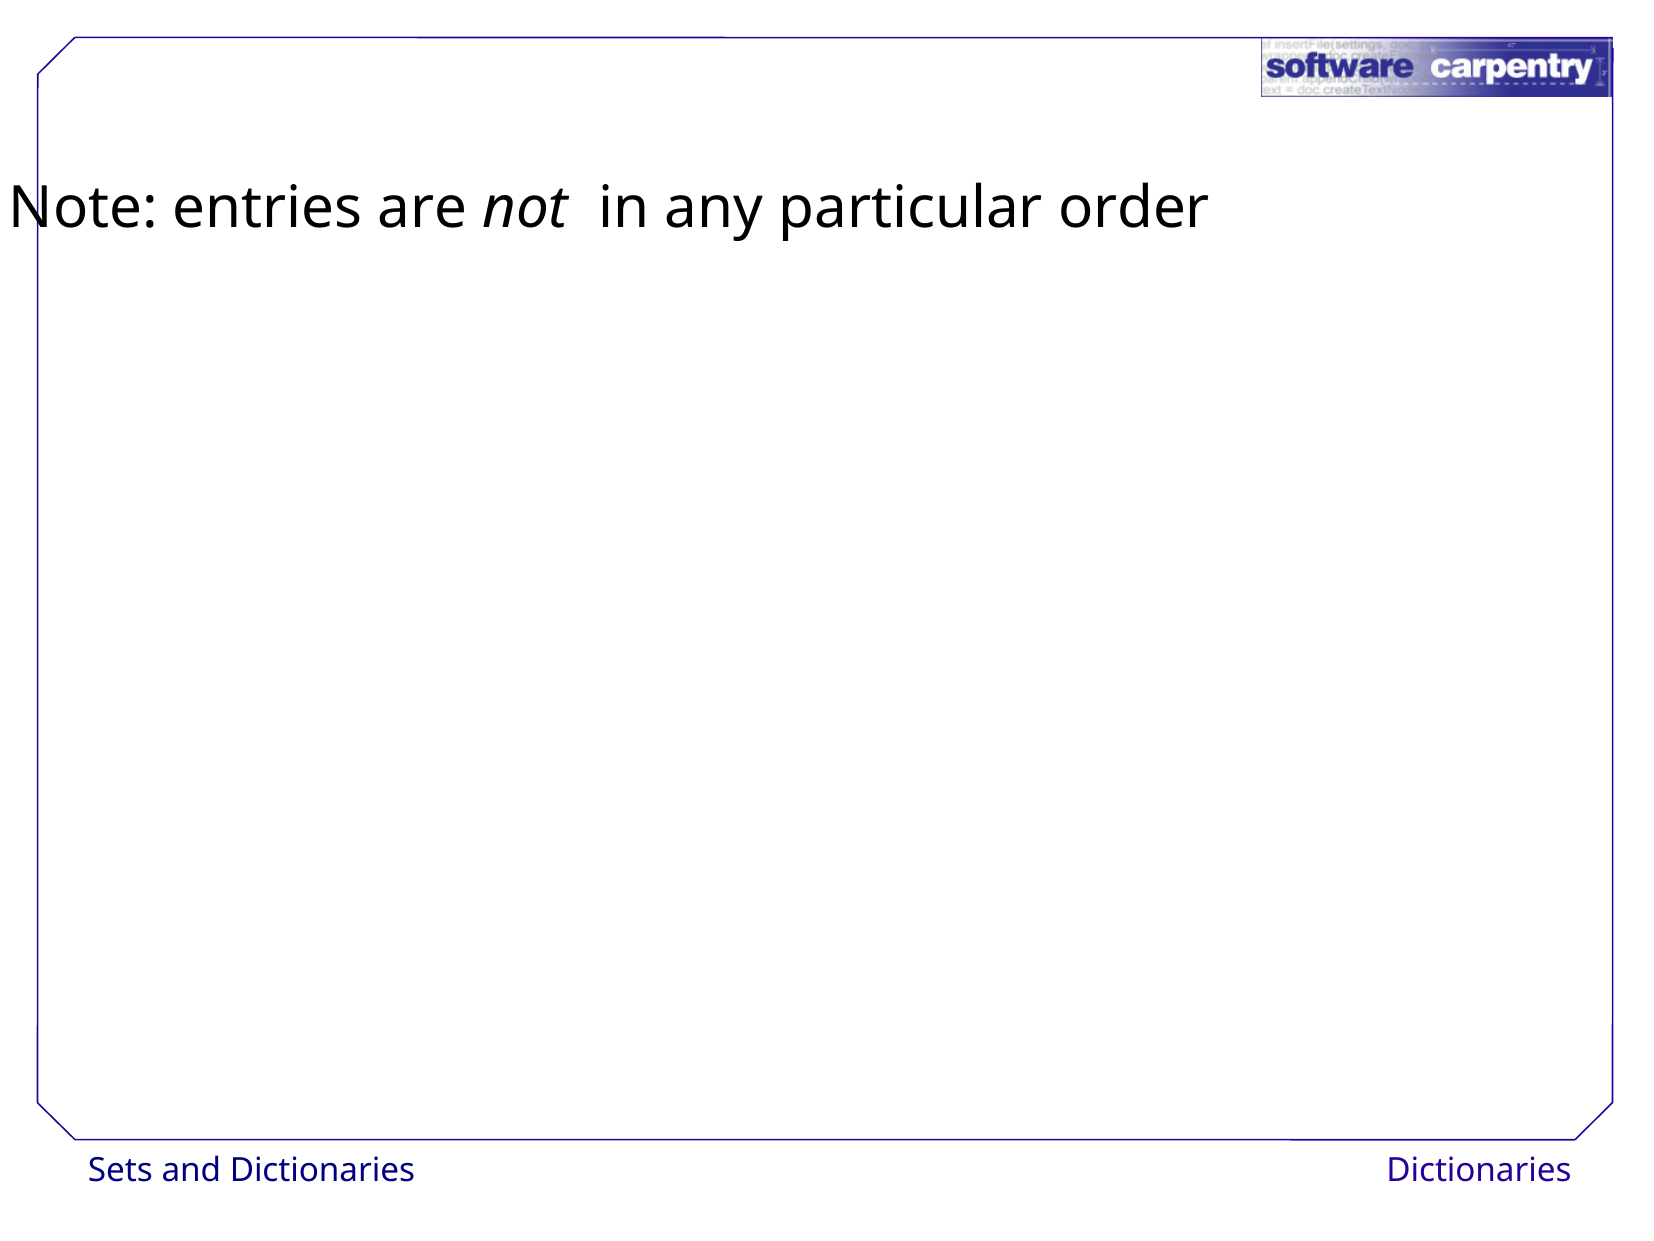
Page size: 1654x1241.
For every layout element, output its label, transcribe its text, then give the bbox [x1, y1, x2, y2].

picture [1261, 39, 1613, 97]
text_box Note: entries are not in any particular order [0, 126, 1375, 248]
